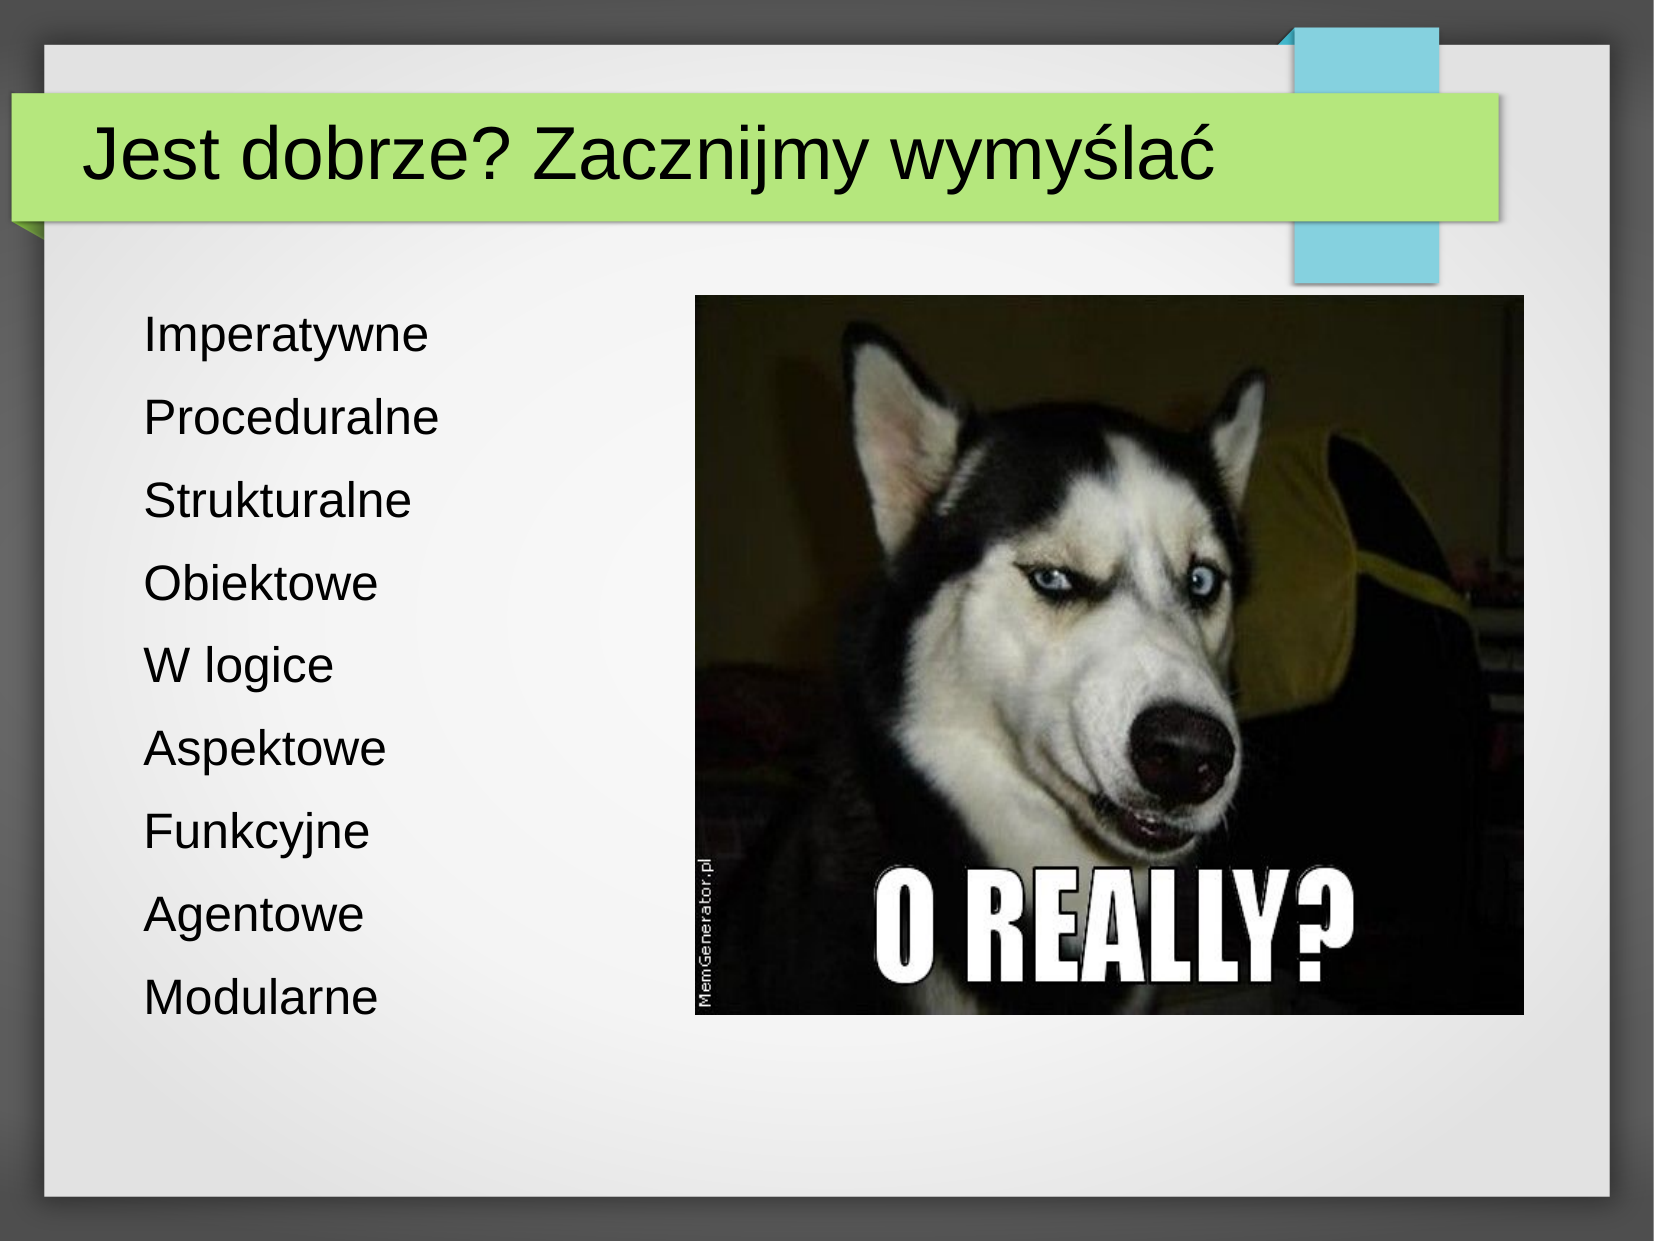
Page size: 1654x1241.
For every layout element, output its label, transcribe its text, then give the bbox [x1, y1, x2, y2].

title Jest dobrze? Zacznijmy wymyślać [82, 94, 1264, 213]
picture [0, 0, 1654, 1241]
list Imperatywne Proceduralne Strukturalne Obiektowe W logice Aspektowe Funkcyjne Agentowe Modularne [78, 306, 1567, 1026]
